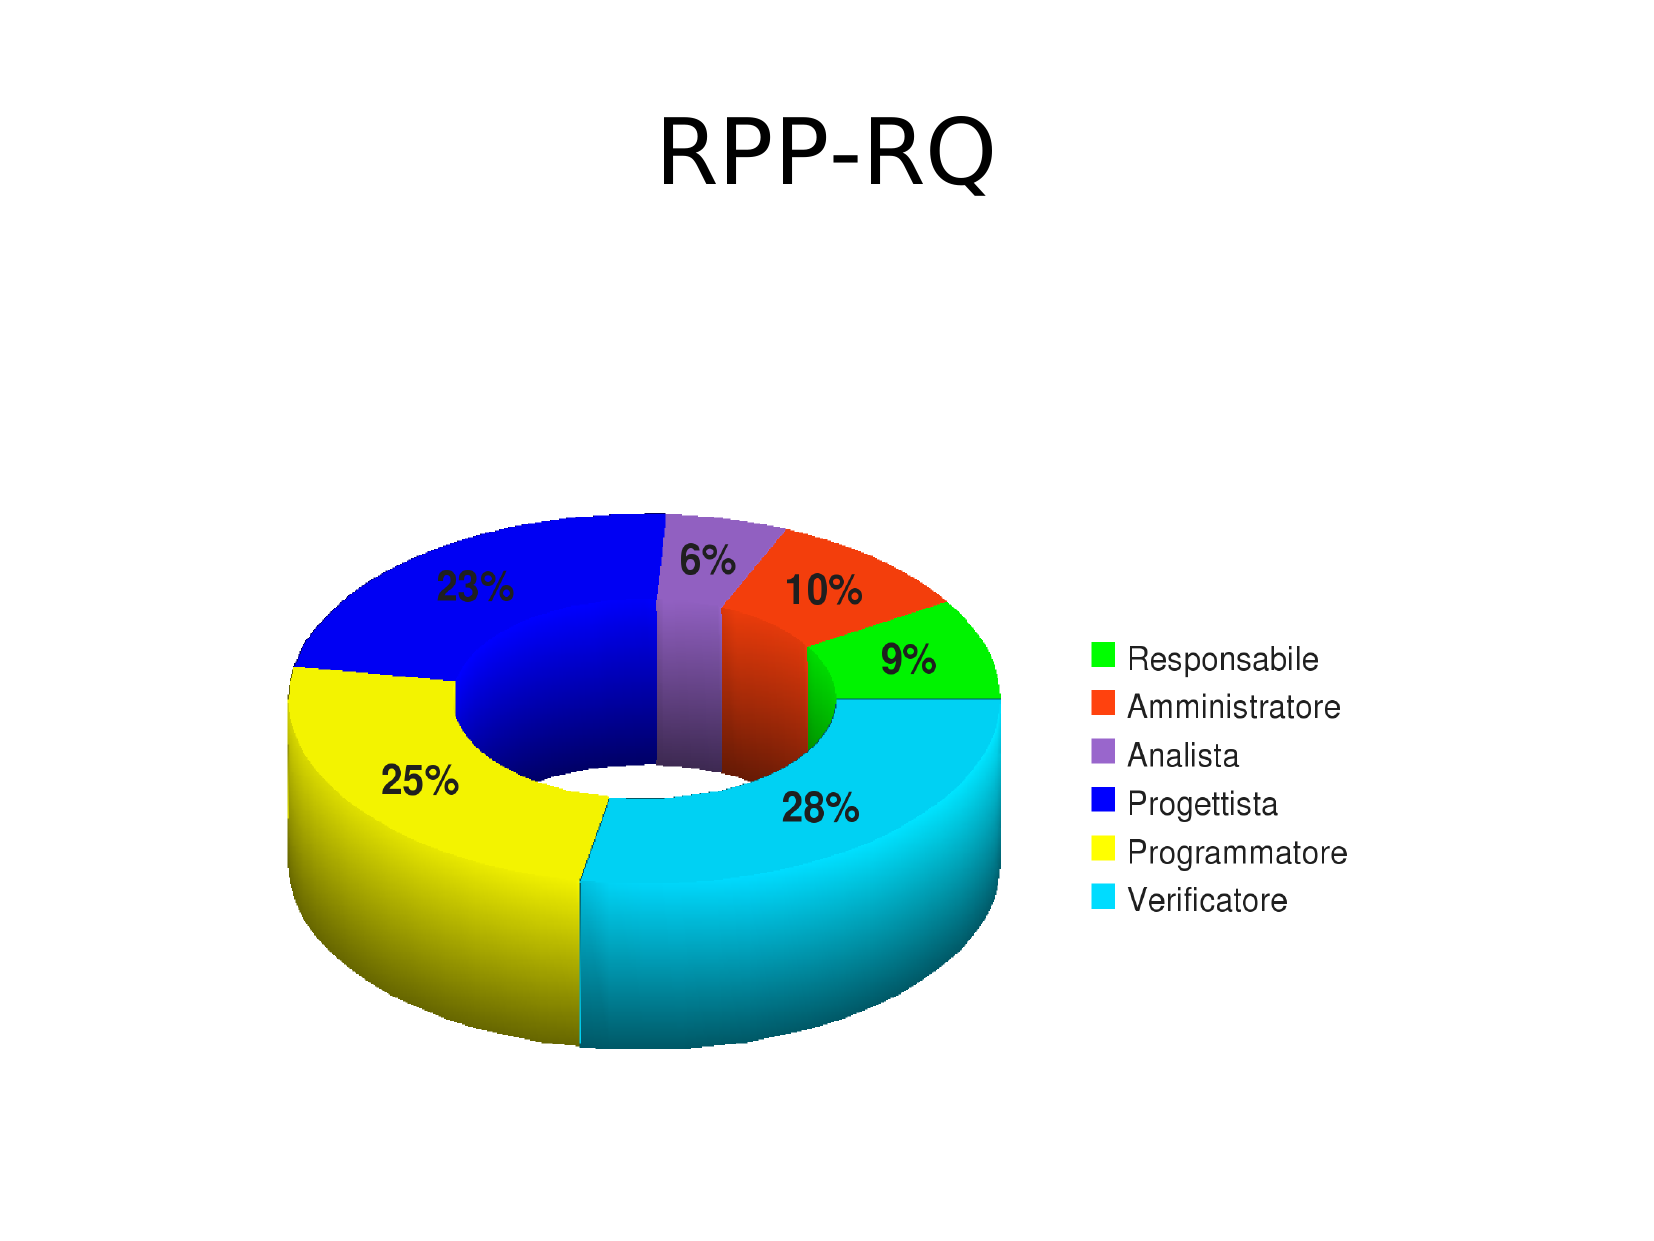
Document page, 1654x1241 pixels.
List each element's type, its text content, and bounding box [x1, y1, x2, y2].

picture [206, 472, 1447, 1182]
title RPP-RQ [82, 49, 1571, 257]
